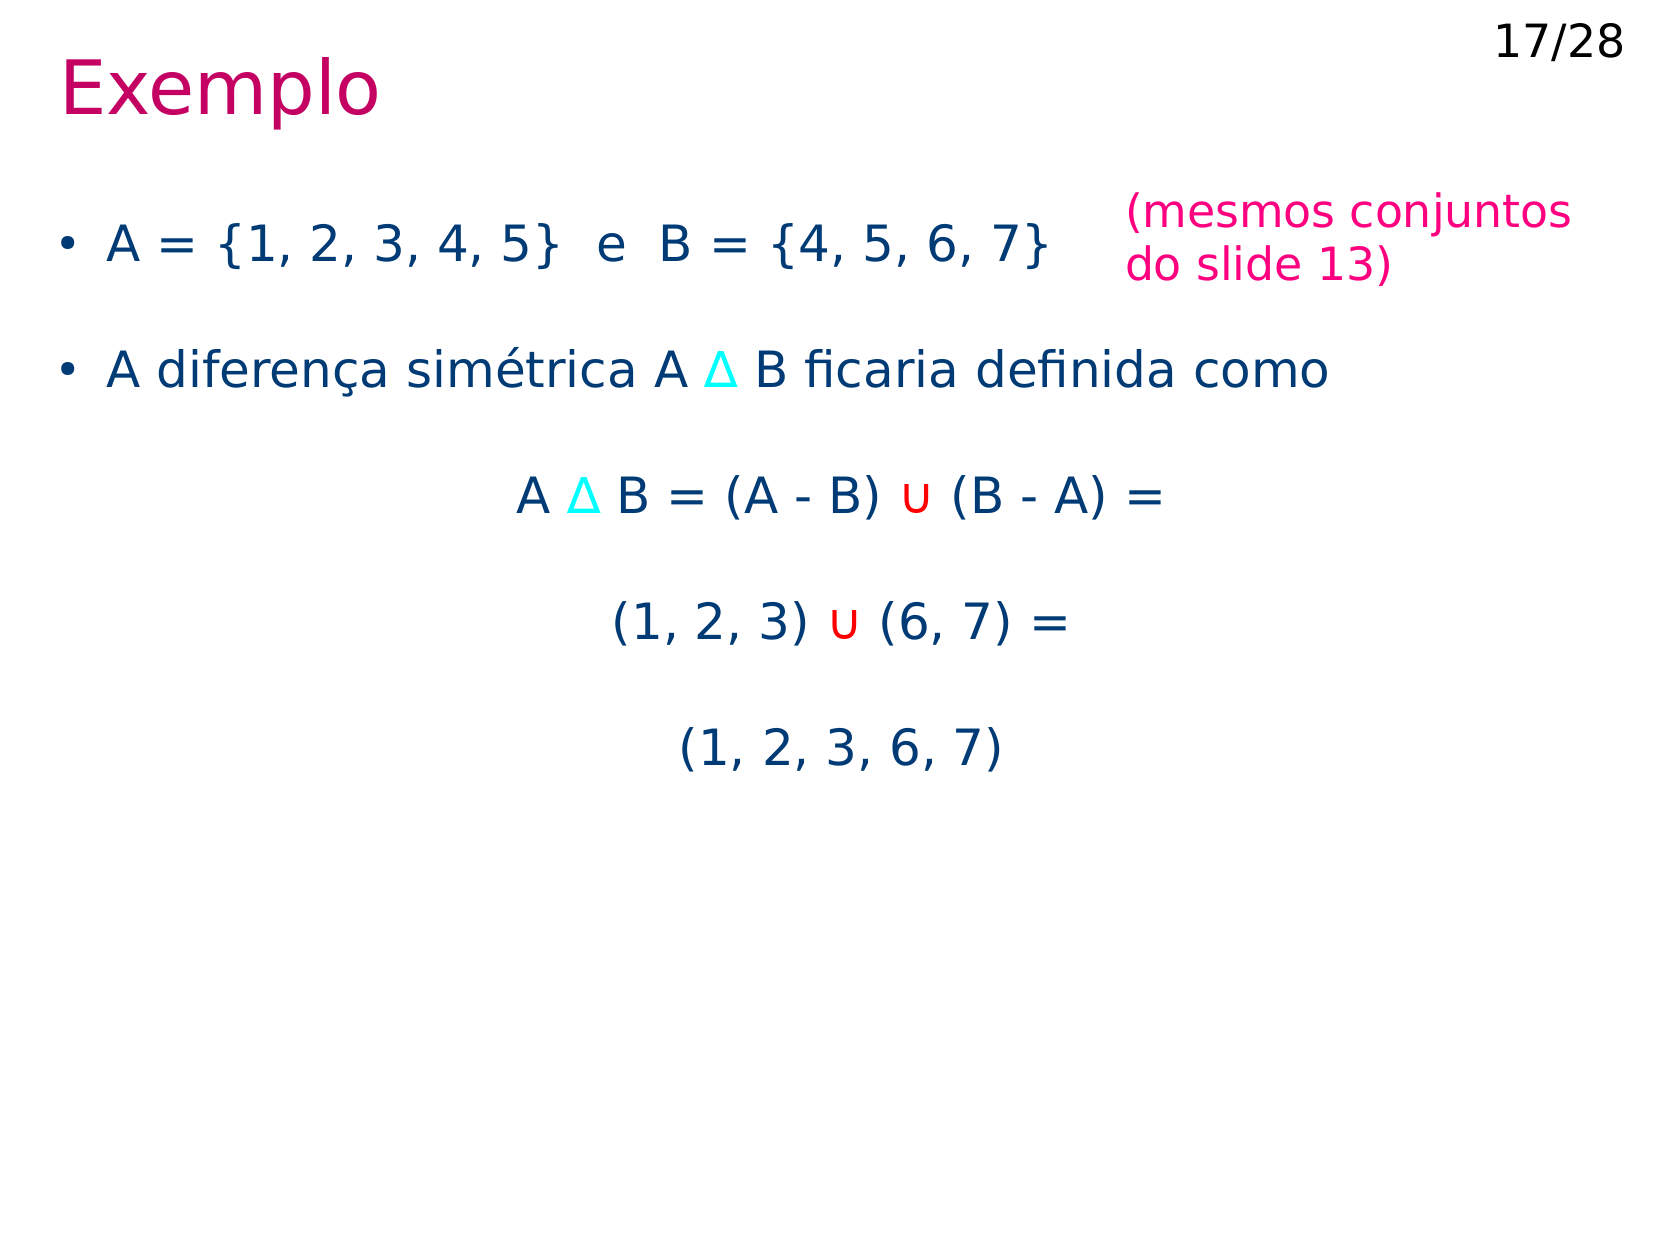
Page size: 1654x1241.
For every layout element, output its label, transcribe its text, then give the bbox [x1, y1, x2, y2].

title Exemplo [59, 29, 1595, 148]
list A = {1, 2, 3, 4, 5} e B = {4, 5, 6, 7} A diferença simétrica A ∆ B ficaria definida como A ∆ B = (A - B) ∪ (B - A) = (1, 2, 3) ∪ (6, 7) = (1, 2, 3, 6, 7) [59, 206, 1625, 1211]
text_box (mesmos conjuntos do slide 13) [1110, 177, 1595, 308]
